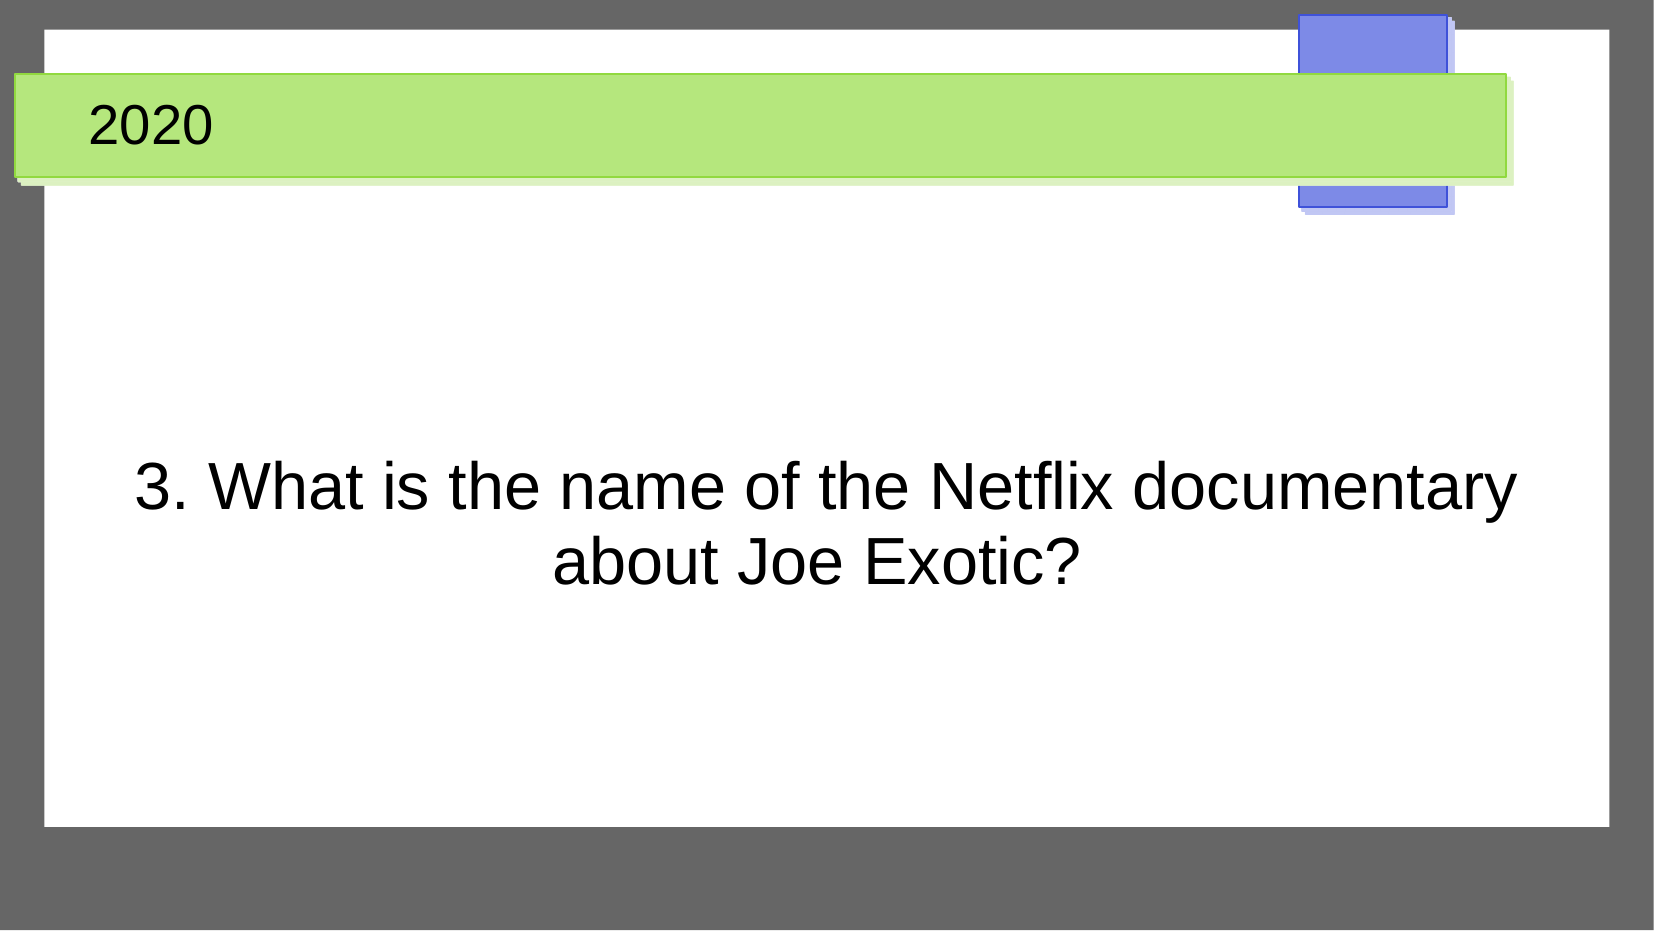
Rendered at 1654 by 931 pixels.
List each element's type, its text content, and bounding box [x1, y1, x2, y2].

text_box 3. What is the name of the Netflix documentary about Joe Exotic? [88, 236, 1565, 813]
title 2020 [88, 73, 1506, 178]
